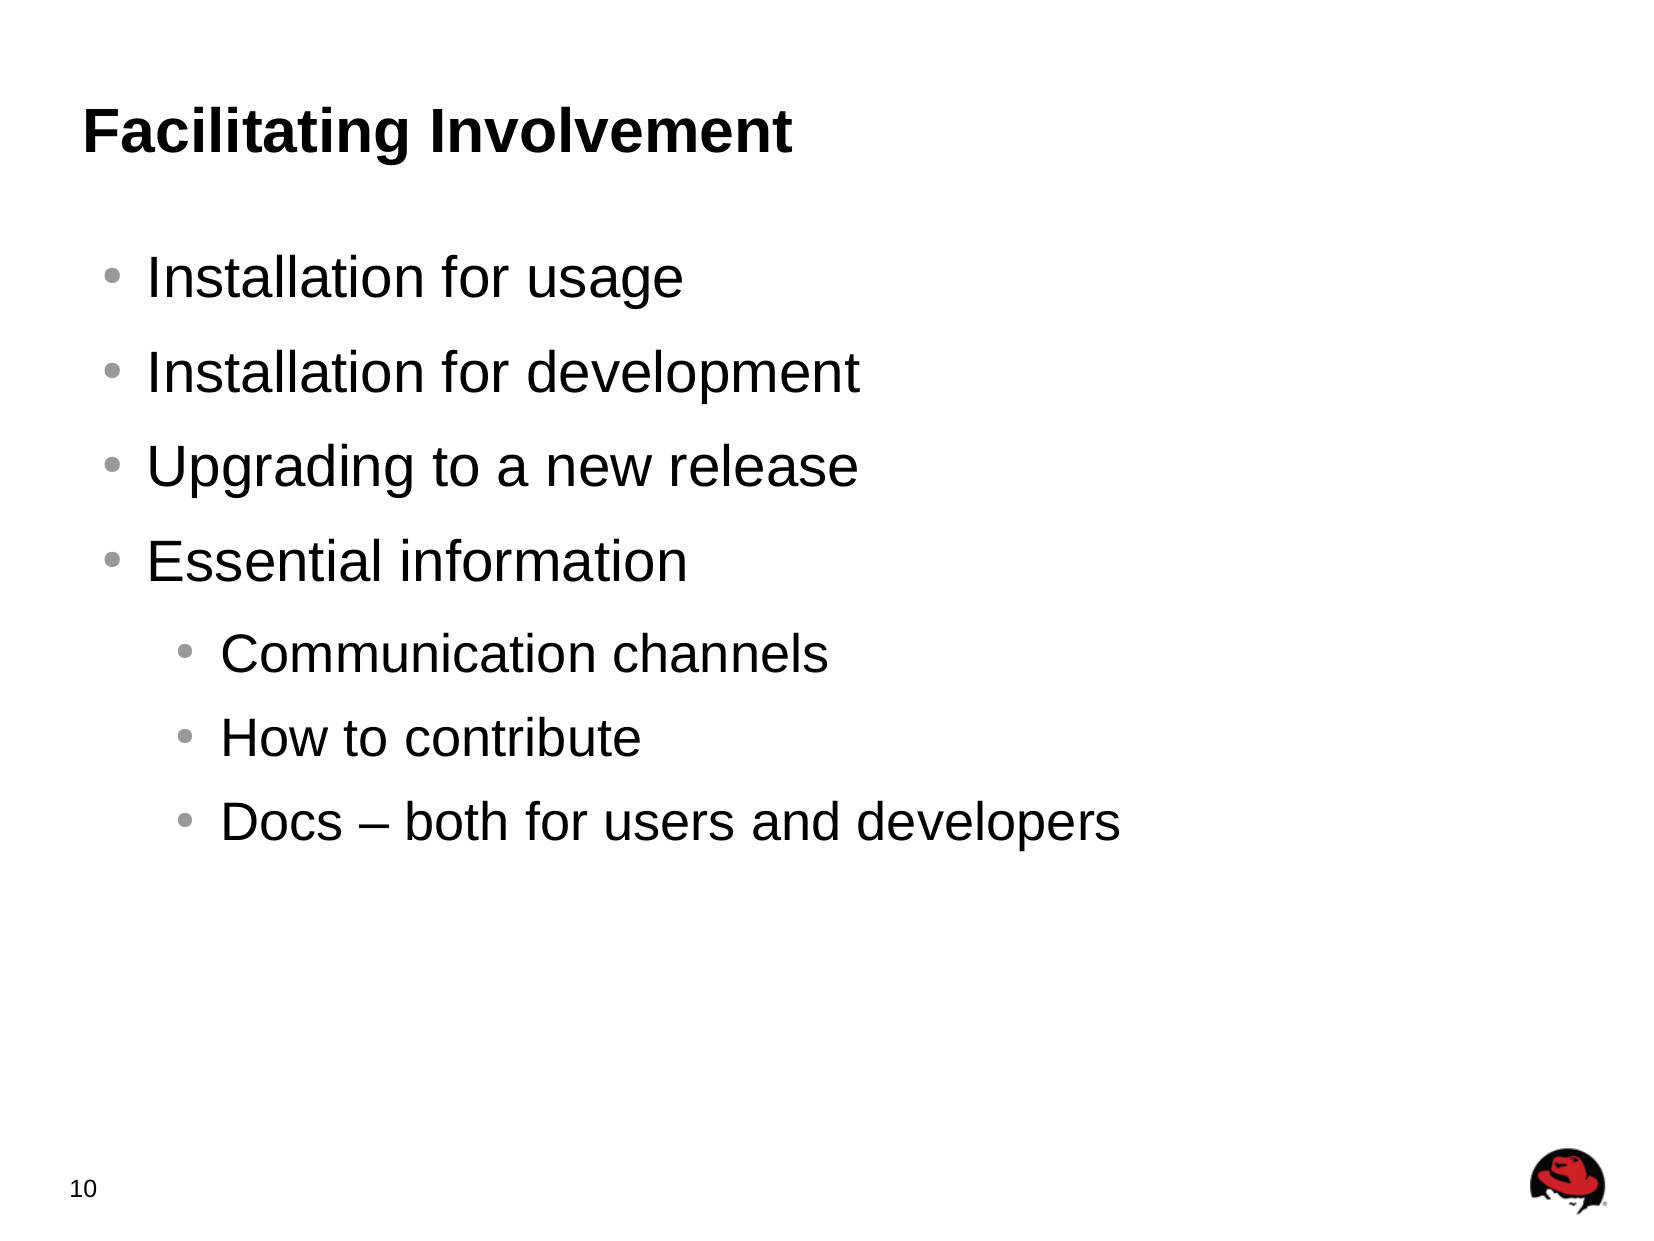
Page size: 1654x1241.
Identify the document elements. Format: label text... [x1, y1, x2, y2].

title Facilitating Involvement [82, 37, 1571, 226]
list Installation for usage Installation for development Upgrading to a new release Essential information Communication channels How to contribute Docs – both for users and developers [86, 244, 1576, 1039]
picture [1529, 1146, 1613, 1224]
